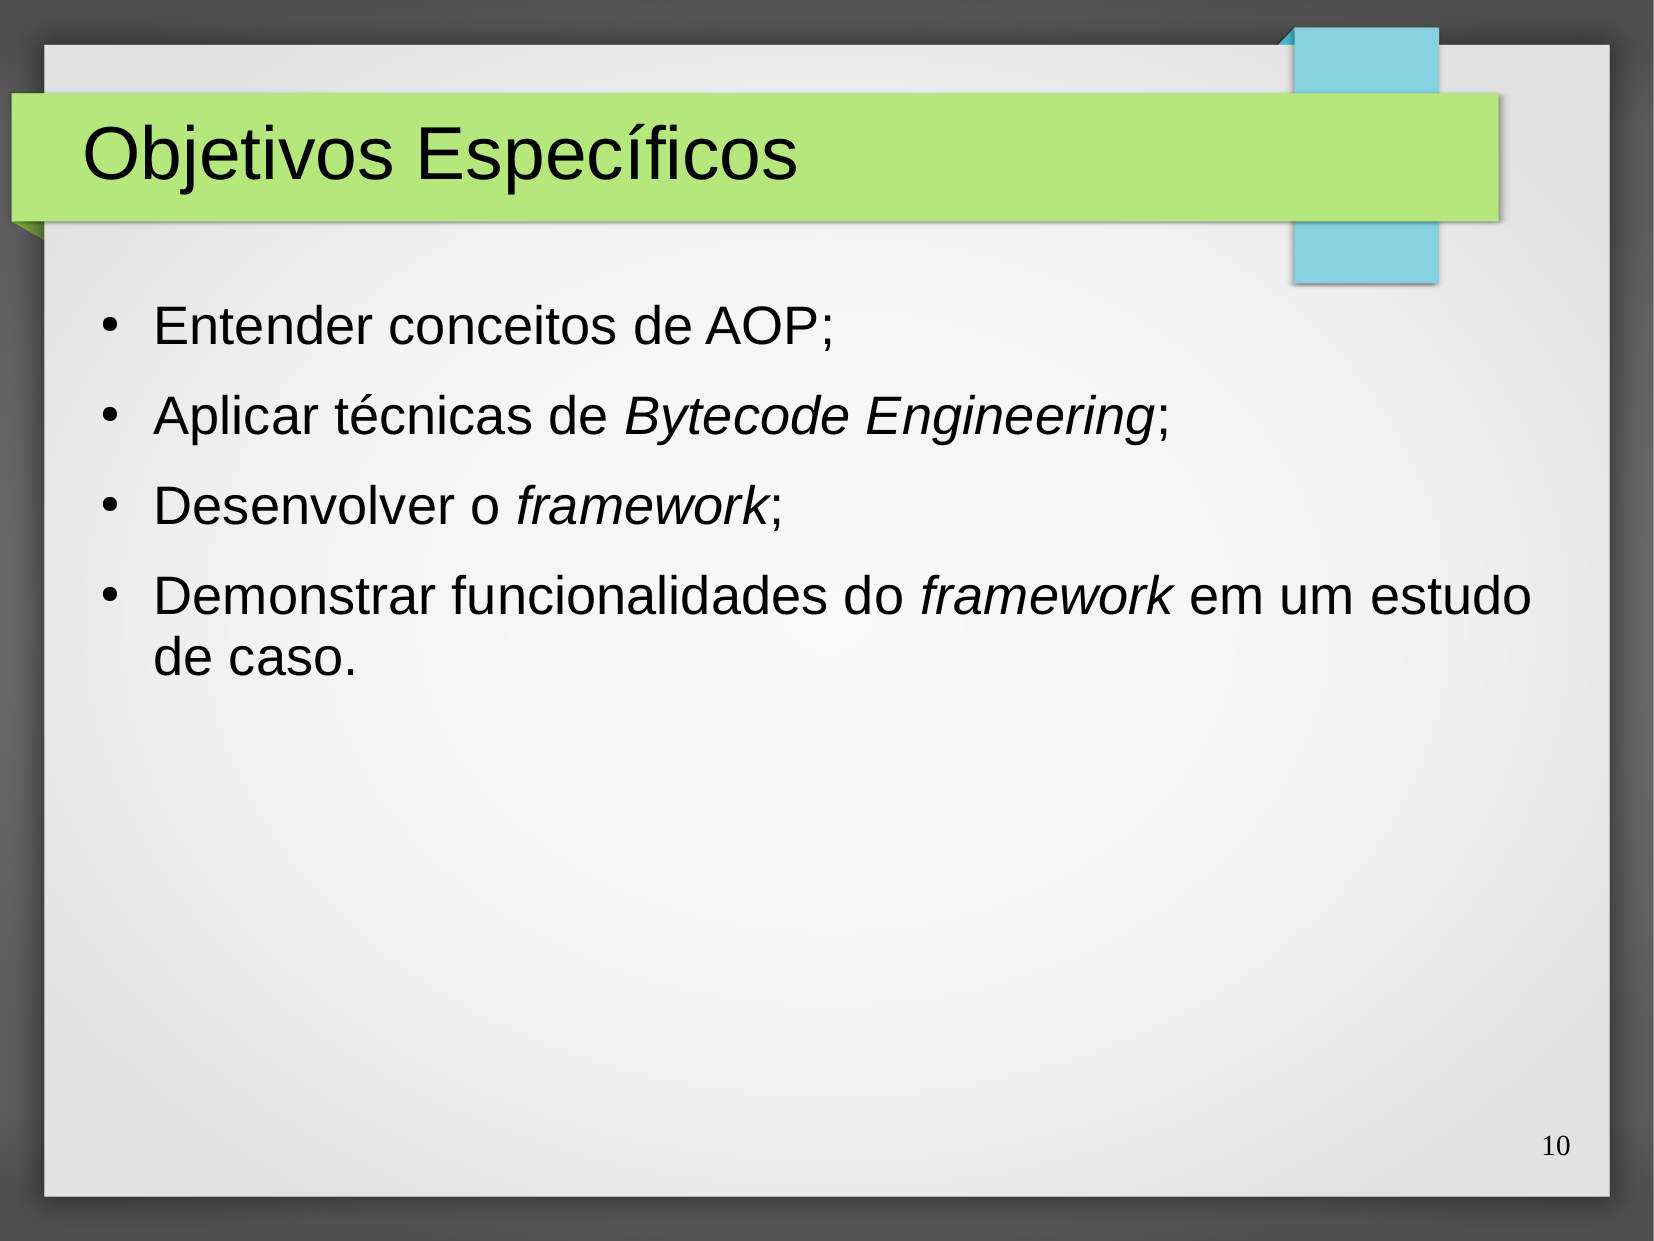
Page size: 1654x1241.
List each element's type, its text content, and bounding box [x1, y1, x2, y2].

list Entender conceitos de AOP; Aplicar técnicas de Bytecode Engineering; Desenvolver o framework; Demonstrar funcionalidades do framework em um estudo de caso. [82, 295, 1571, 1015]
title Objetivos Específicos [82, 94, 1264, 213]
picture [0, 0, 1654, 1241]
